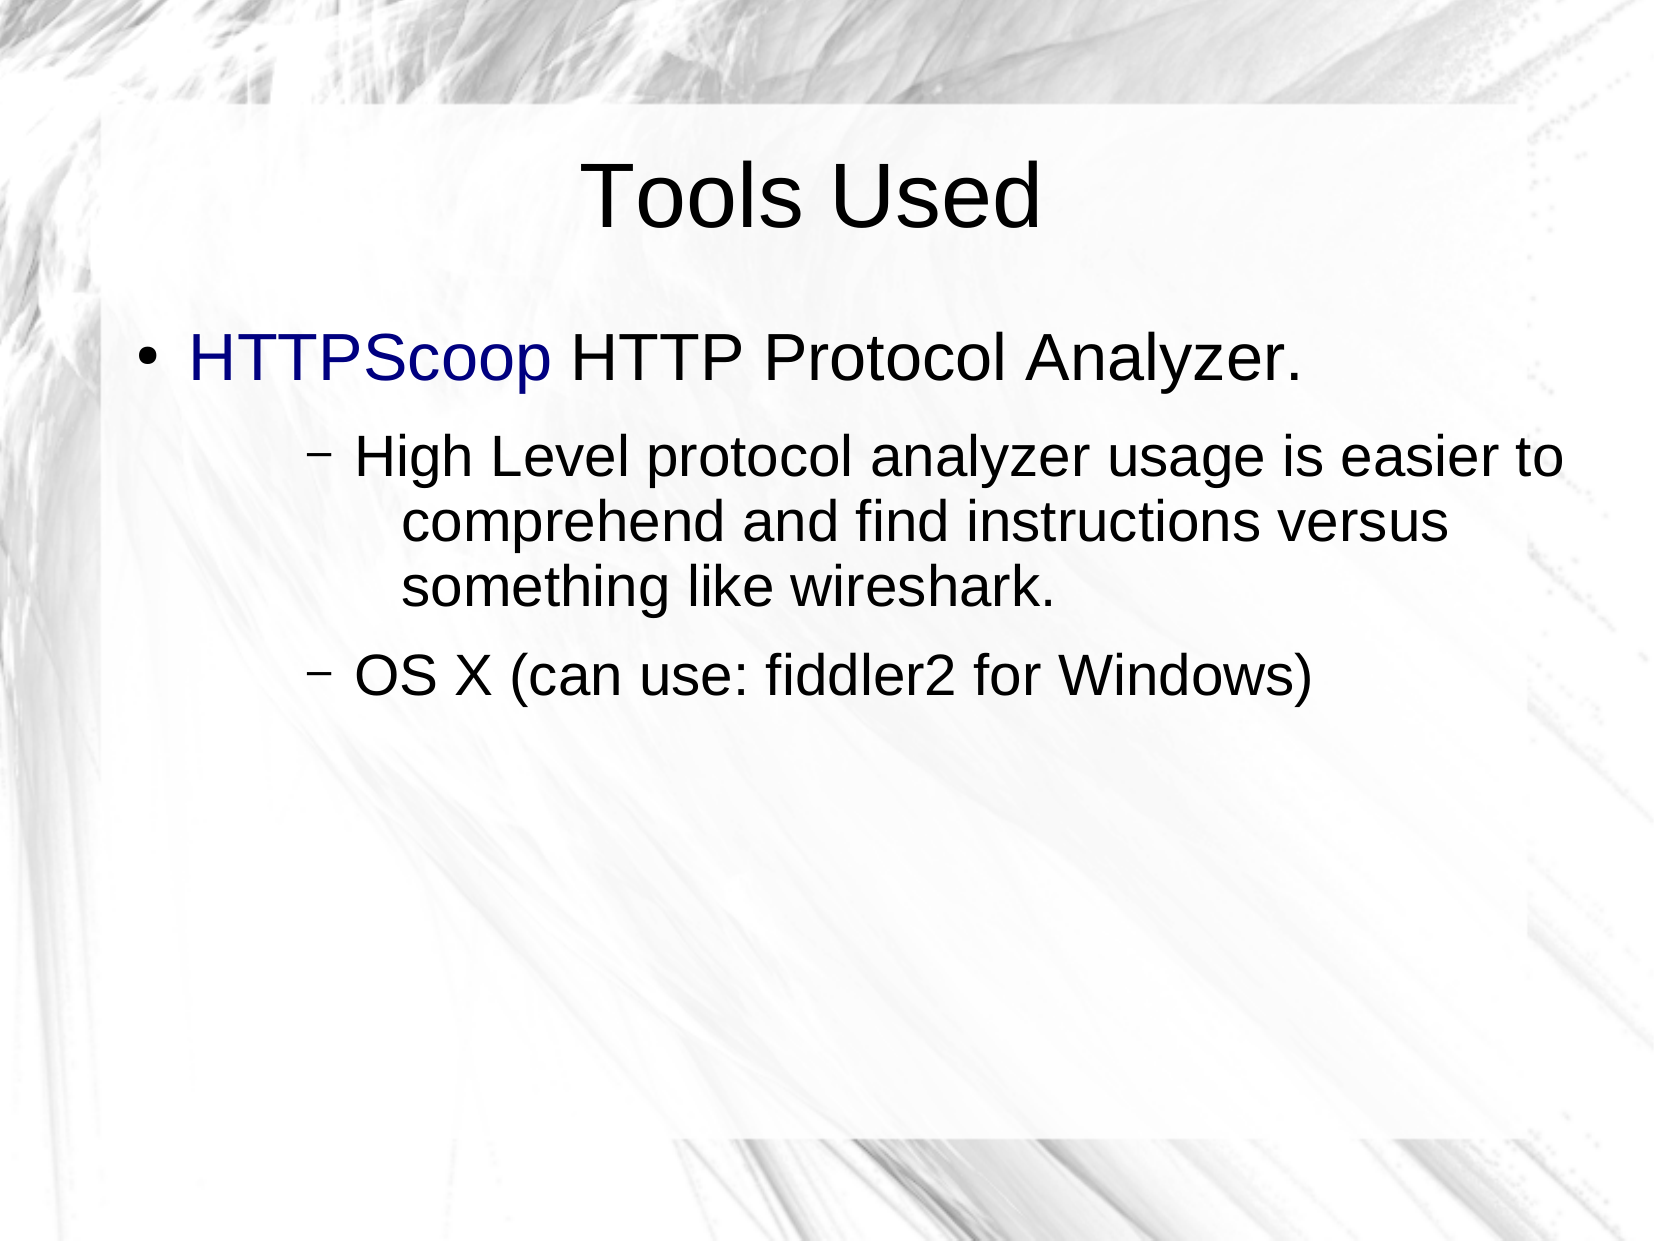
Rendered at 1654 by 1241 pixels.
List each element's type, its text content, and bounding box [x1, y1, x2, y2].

list HTTPScoop HTTP Protocol Analyzer. High Level protocol analyzer usage is easier to comprehend and find instructions versus something like wireshark. OS X (can use: fiddler2 for Windows) [118, 319, 1571, 945]
title Tools Used [118, 112, 1506, 281]
picture [0, 0, 1654, 1241]
